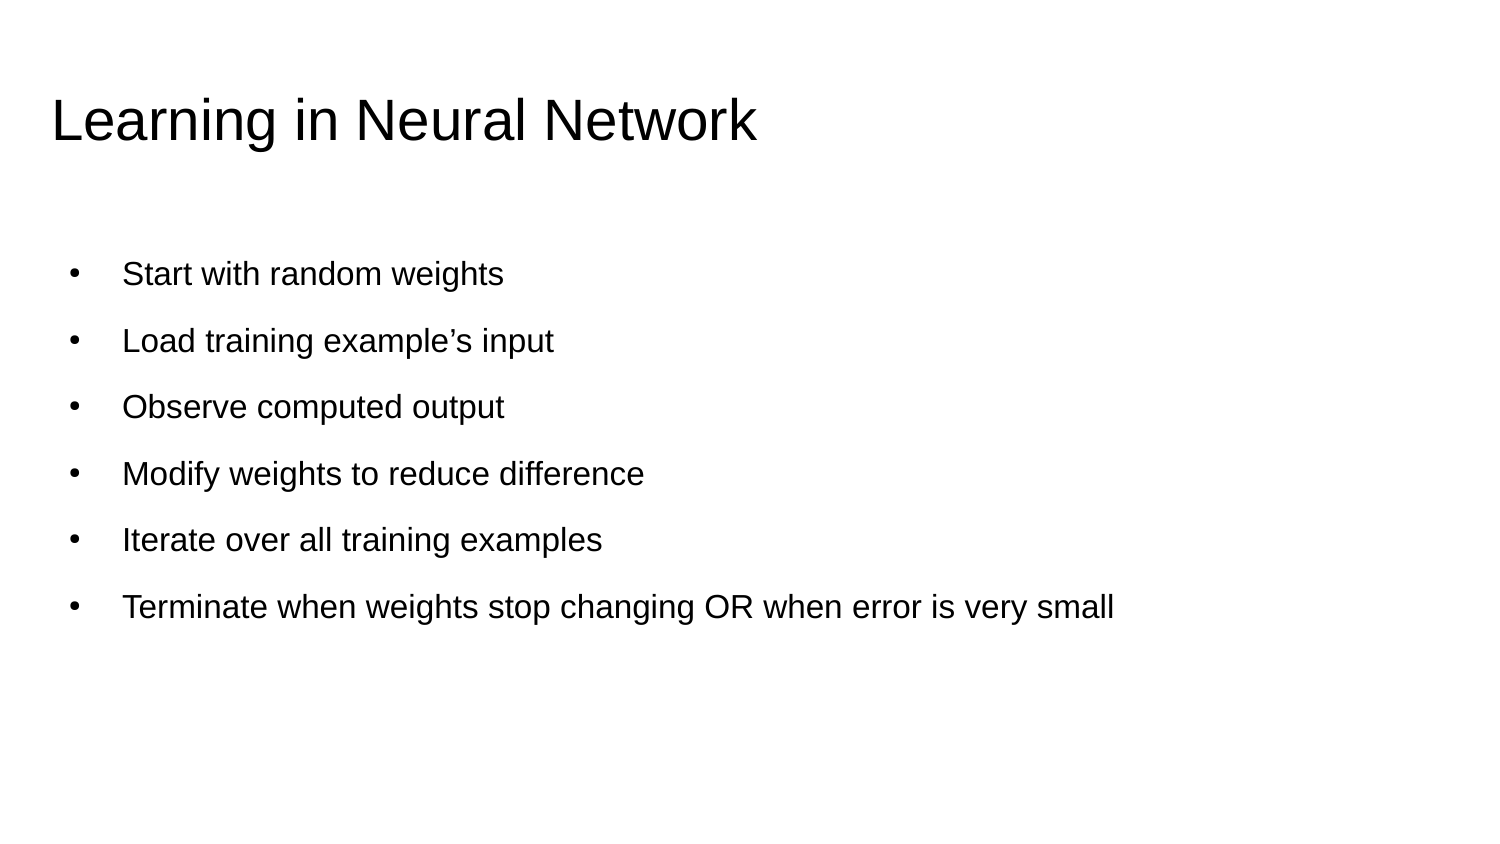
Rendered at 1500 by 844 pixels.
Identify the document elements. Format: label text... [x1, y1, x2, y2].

list Start with random weights Load training example’s input Observe computed output Modify weights to reduce difference Iterate over all training examples Terminate when weights stop changing OR when error is very small [51, 189, 1449, 750]
title Learning in Neural Network [51, 72, 1449, 167]
